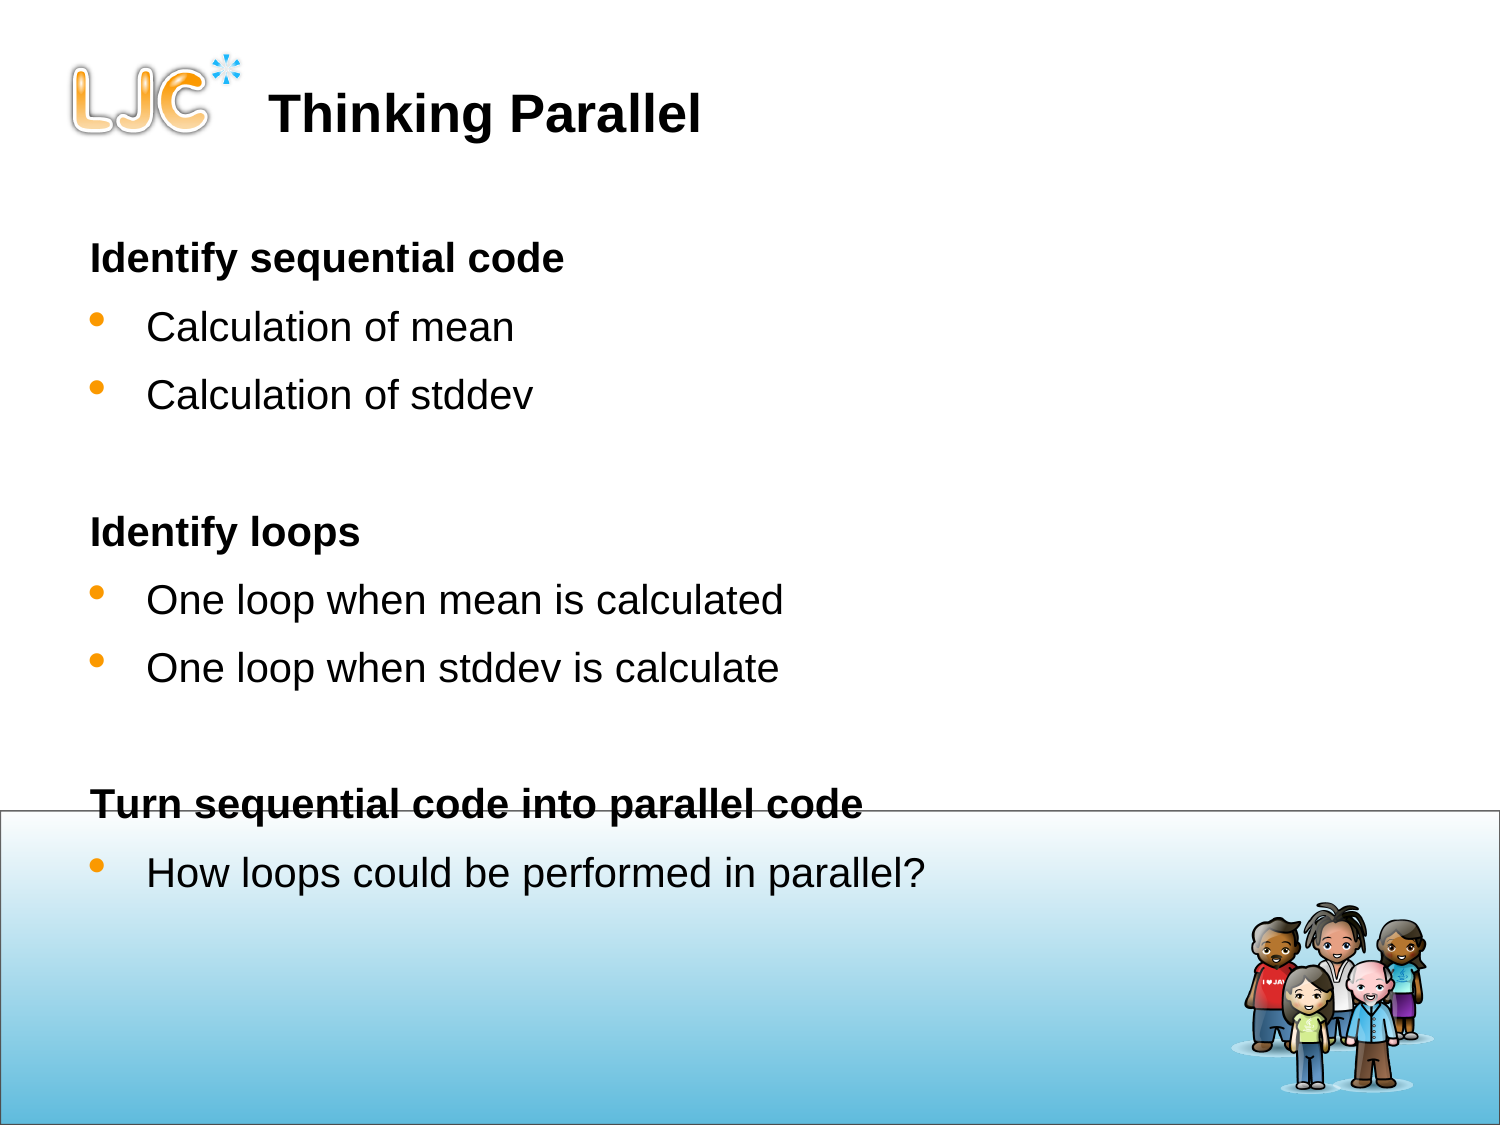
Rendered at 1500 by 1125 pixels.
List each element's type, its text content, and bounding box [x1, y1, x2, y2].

picture [53, 43, 254, 143]
list Identify sequential code Calculation of mean Calculation of stddev Identify loops One loop when mean is calculated One loop when stddev is calculate Turn sequential code into parallel code How loops could be performed in parallel? [75, 223, 1426, 941]
picture [1220, 892, 1458, 1100]
title Thinking Parallel [253, 45, 1425, 176]
